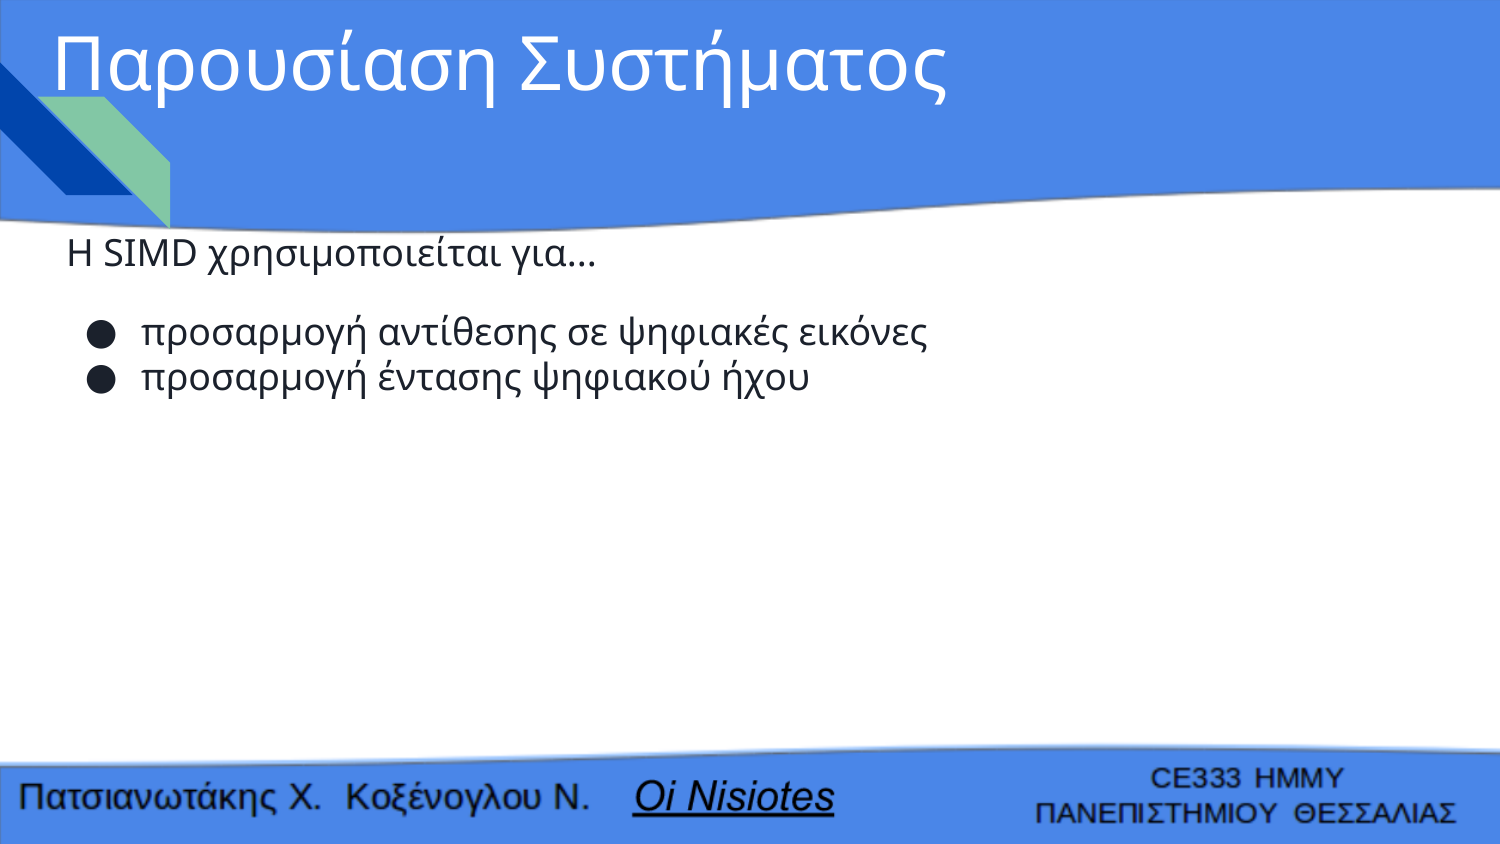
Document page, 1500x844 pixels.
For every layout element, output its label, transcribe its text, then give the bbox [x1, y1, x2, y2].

picture [0, 0, 1500, 844]
title Παρουσίαση Συστήματος [36, 0, 1486, 94]
list Η SIMD χρησιμοποιείται για... προσαρμογή αντίθεσης σε ψηφιακές εικόνες προσαρμογή έντασης ψηφιακού ήχου [51, 214, 1449, 775]
